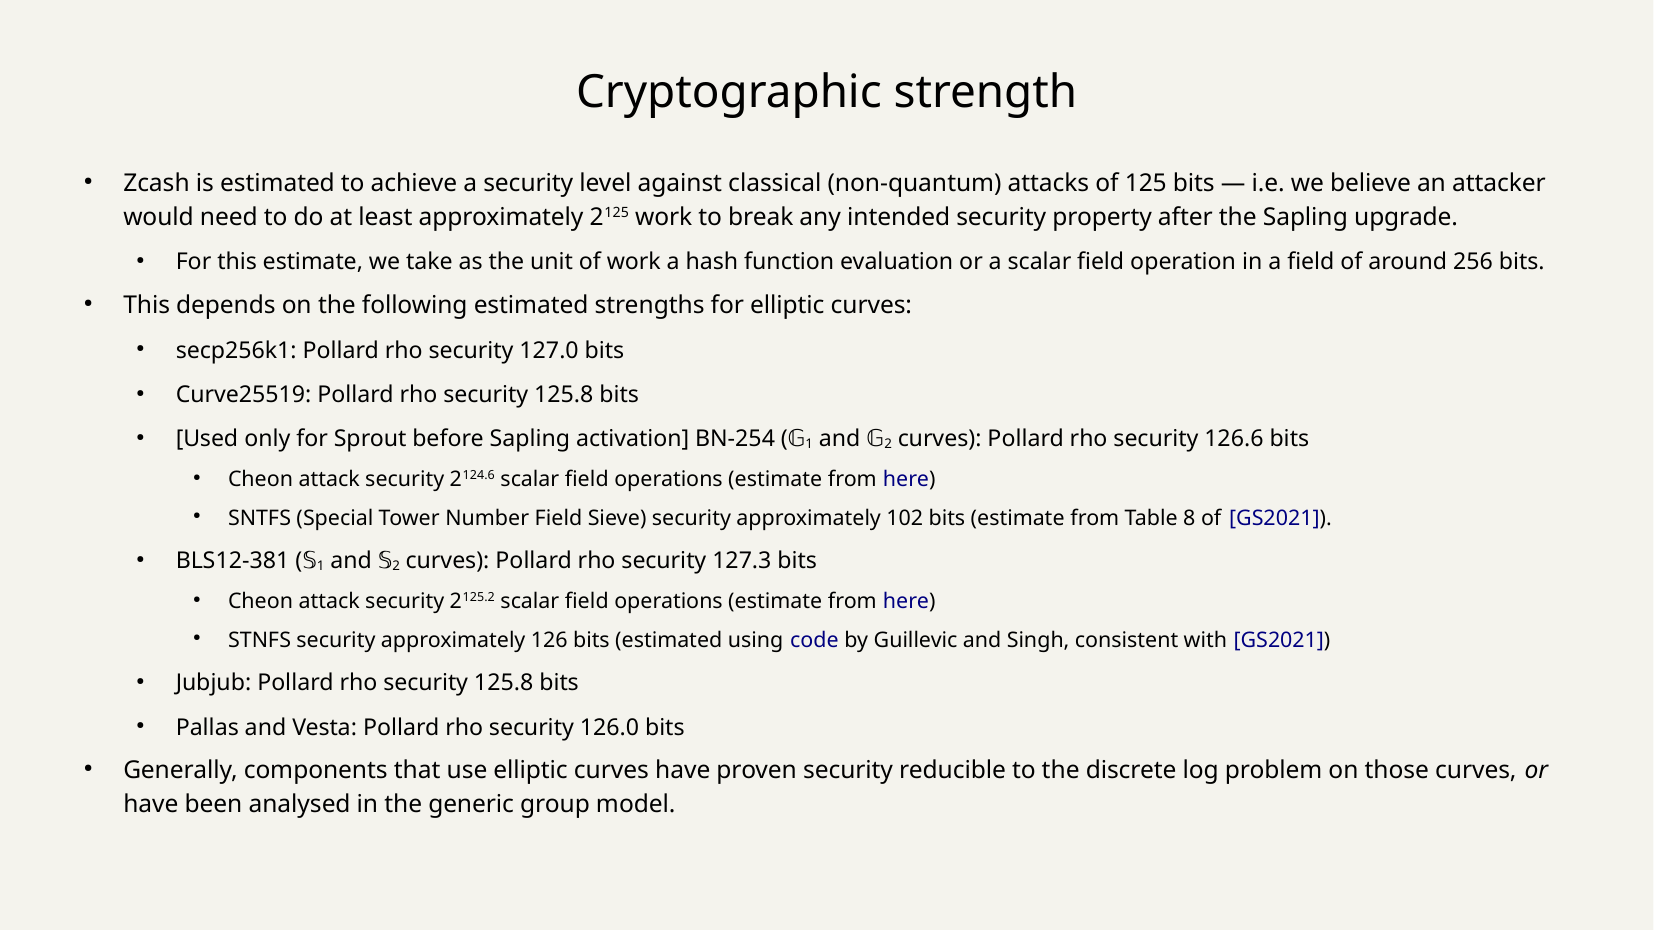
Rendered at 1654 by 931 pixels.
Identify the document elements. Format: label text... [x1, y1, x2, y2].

title Cryptographic strength [82, 57, 1571, 121]
list Zcash is estimated to achieve a security level against classical (non-quantum) attacks of 125 bits — i.e. we believe an attacker would need to do at least approximately 2125 work to break any intended security property after the Sapling upgrade. For this estimate, we take as the unit of work a hash function evaluation or a scalar field operation in a field of around 256 bits. This depends on the following estimated strengths for elliptic curves: secp256k1: Pollard rho security 127.0 bits Curve25519: Pollard rho security 125.8 bits [Used only for Sprout before Sapling activation] BN-254 (𝔾1 and 𝔾2 curves): Pollard rho security 126.6 bits Cheon attack security 2124.6 scalar field operations (estimate from here) SNTFS (Special Tower Number Field Sieve) security approximately 102 bits (estimate from Table 8 of [GS2021]). BLS12-381 (𝕊1 and 𝕊2 curves): Pollard rho security 127.3 bits Cheon attack security 2125.2 scalar field operations (estimate from here) STNFS security approximately 126 bits (estimated using code by Guillevic and Singh, consistent with [GS2021]) Jubjub: Pollard rho security 125.8 bits Pallas and Vesta: Pollard rho security 126.0 bits Generally, components that use elliptic curves have proven security reducible to the discrete log problem on those curves, or have been analysed in the generic group model. [70, 165, 1571, 863]
